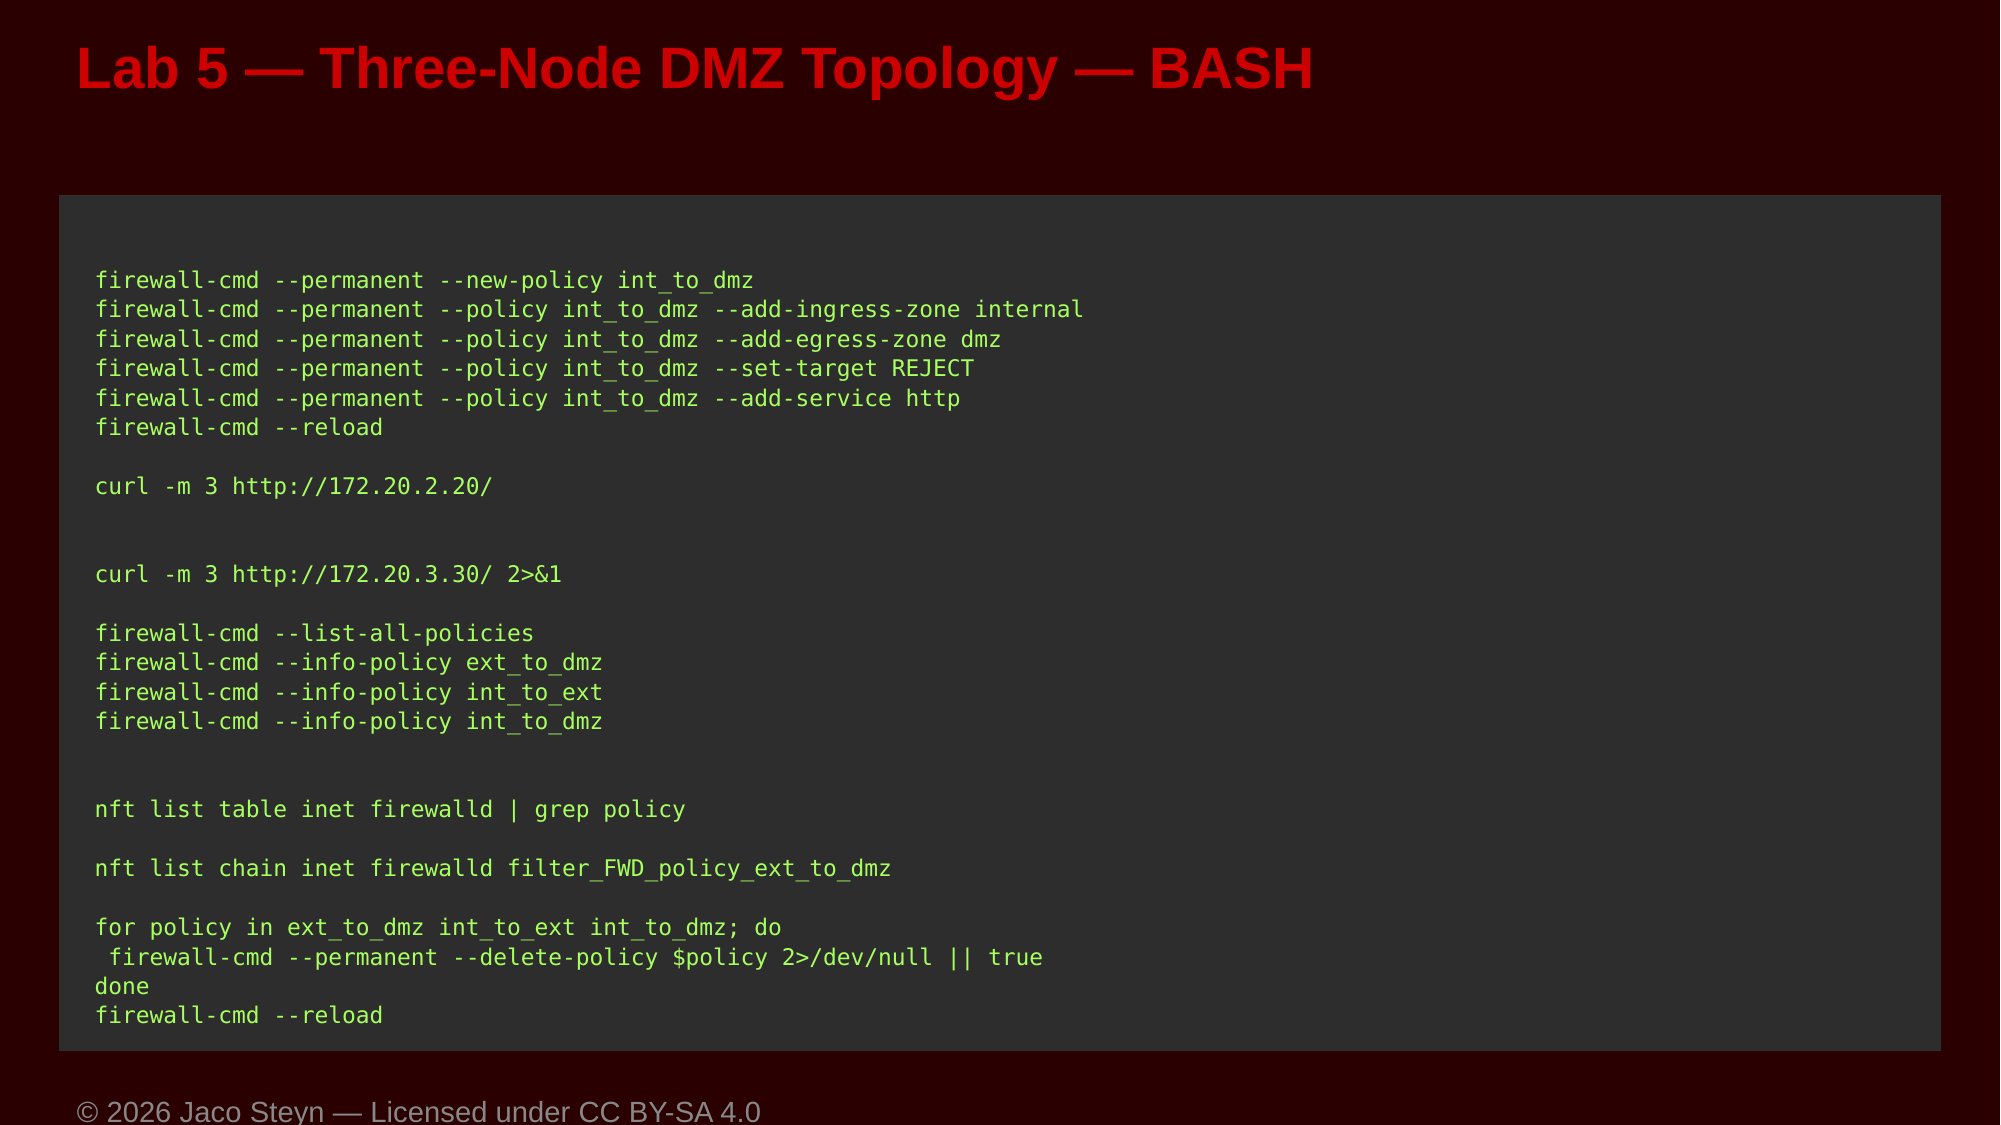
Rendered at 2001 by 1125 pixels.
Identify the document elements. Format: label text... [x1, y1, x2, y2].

text_box © 2026 Jaco Steyn — Licensed under CC BY-SA 4.0 [59, 1083, 1942, 1120]
text_box Lab 5 — Three-Node DMZ Topology — BASH [59, 23, 1942, 178]
text_box firewall-cmd --permanent --new-policy int_to_dmz firewall-cmd --permanent --policy int_to_dmz --add-ingress-zone internal firewall-cmd --permanent --policy int_to_dmz --add-egress-zone dmz firewall-cmd --permanent --policy int_to_dmz --set-target REJECT firewall-cmd --permanent --policy int_to_dmz --add-service http firewall-cmd --reload curl -m 3 http://172.20.2.20/ curl -m 3 http://172.20.3.30/ 2>&1 firewall-cmd --list-all-policies firewall-cmd --info-policy ext_to_dmz firewall-cmd --info-policy int_to_ext firewall-cmd --info-policy int_to_dmz nft list table inet firewalld | grep policy nft list chain inet firewalld filter_FWD_policy_ext_to_dmz for policy in ext_to_dmz int_to_ext int_to_dmz; do firewall-cmd --permanent --delete-policy $policy 2>/dev/null || true done firewall-cmd --reload [59, 194, 1942, 1052]
